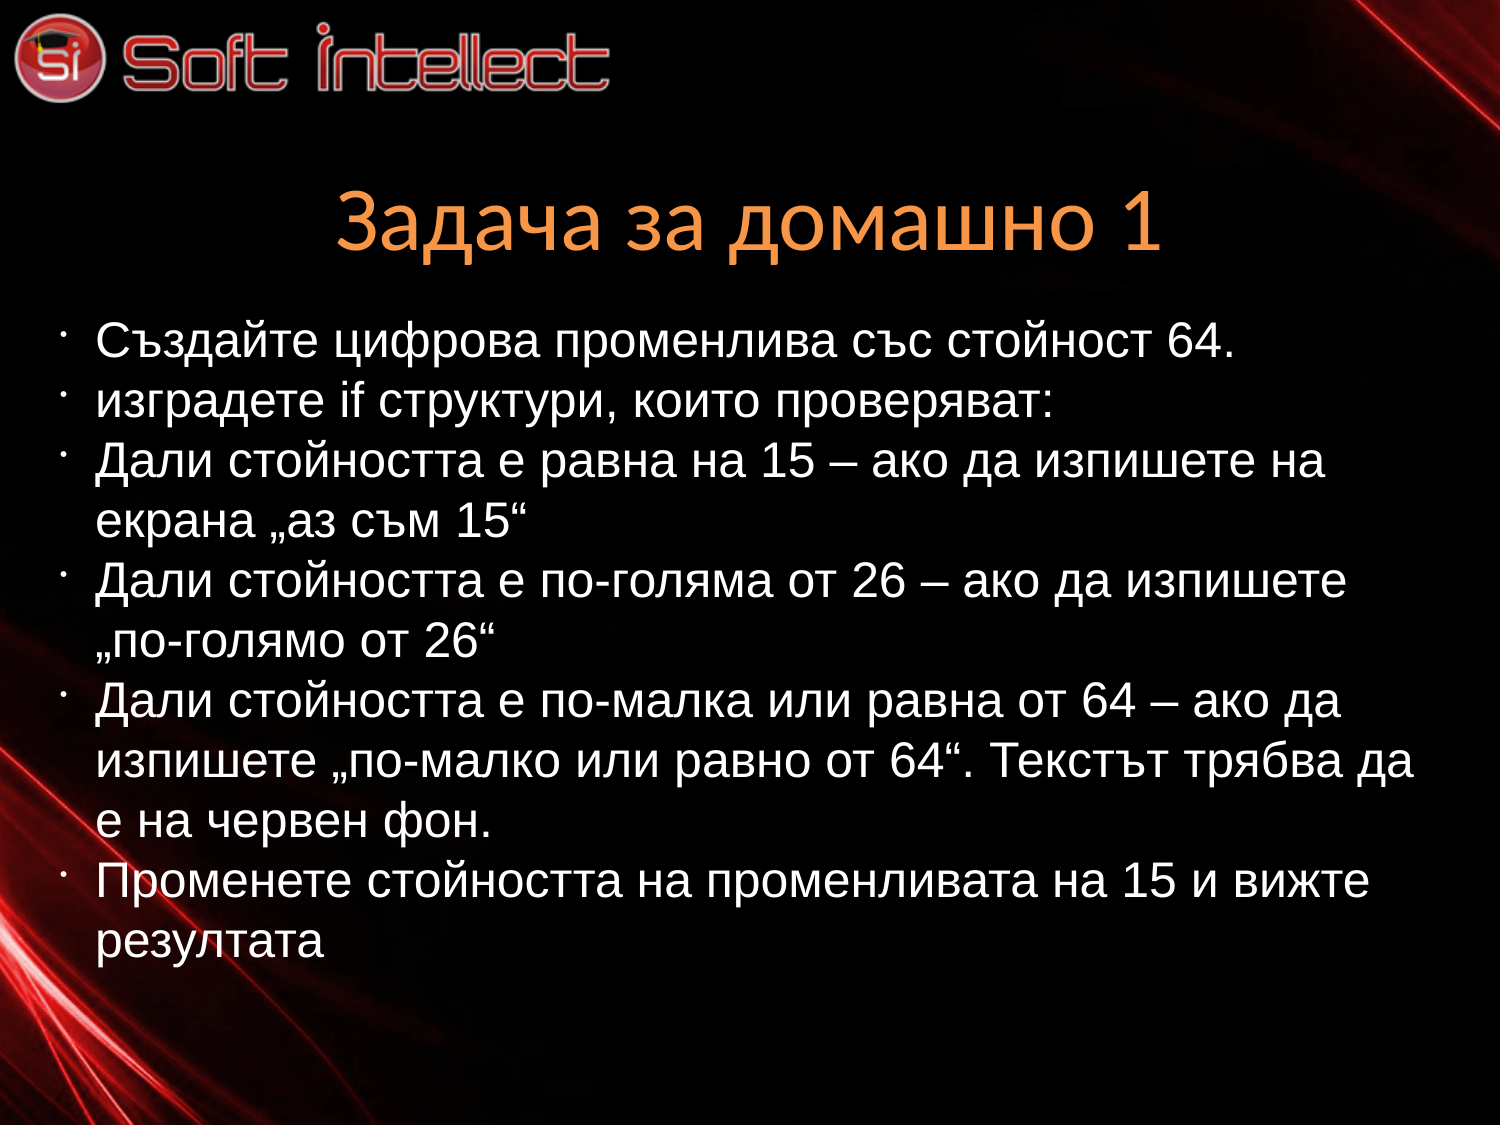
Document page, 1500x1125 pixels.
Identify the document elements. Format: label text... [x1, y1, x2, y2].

text_box Задача за домашно 1 [75, 120, 1425, 299]
text_box Създайте цифрова променлива със стойност 64. изградете if структури, които проверяват: Дали стойността е равна на 15 – ако да изпишете на екрана „аз съм 15“ Дали стойността е по-голяма от 26 – ако да изпишете „по-голямо от 26“ Дали стойността е по-малка или равна от 64 – ако да изпишете „по-малко или равно от 64“. Текстът трябва да е на червен фон. Променете стойността на променливата на 15 и вижте резултата [45, 299, 1455, 540]
picture [0, 0, 1500, 1125]
